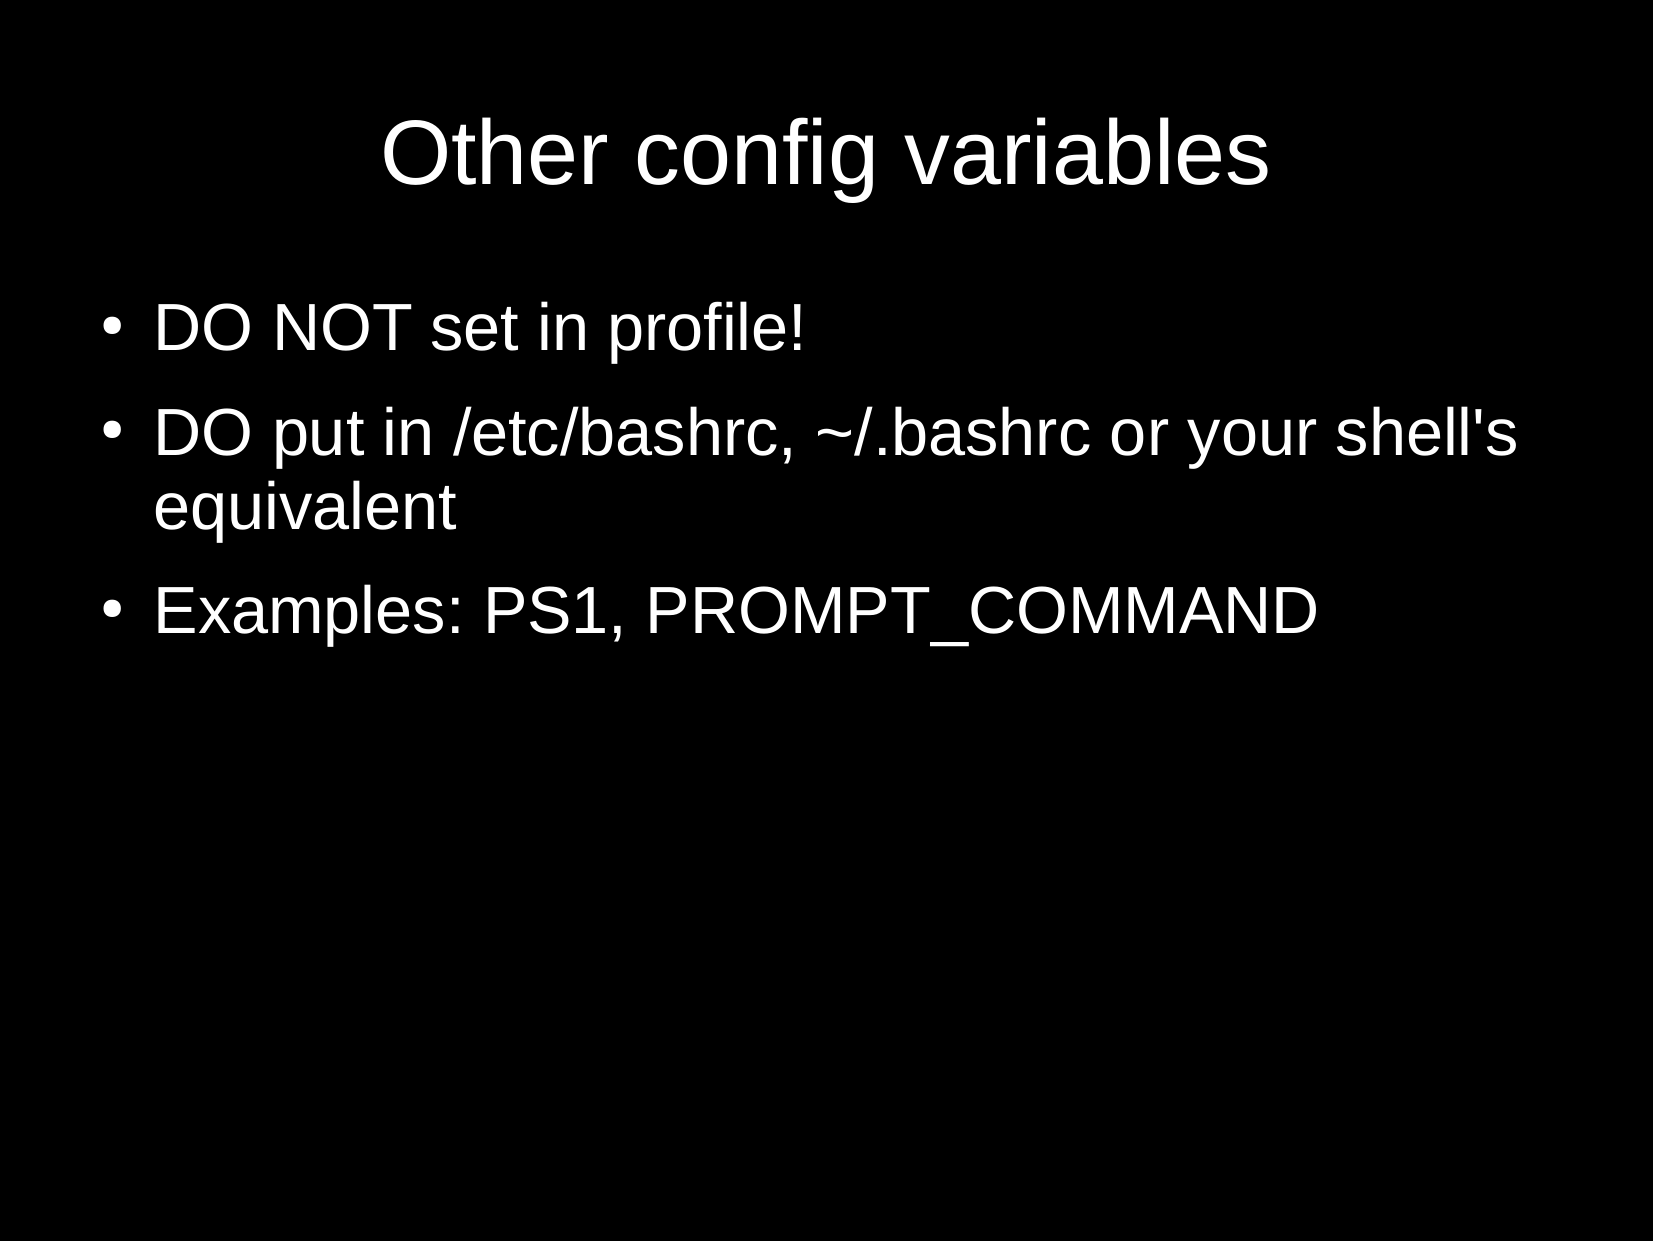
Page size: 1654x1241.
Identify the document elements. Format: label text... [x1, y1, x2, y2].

list DO NOT set in profile! DO put in /etc/bashrc, ~/.bashrc or your shell's equivalent Examples: PS1, PROMPT_COMMAND [82, 290, 1538, 1010]
title Other config variables [82, 49, 1571, 257]
